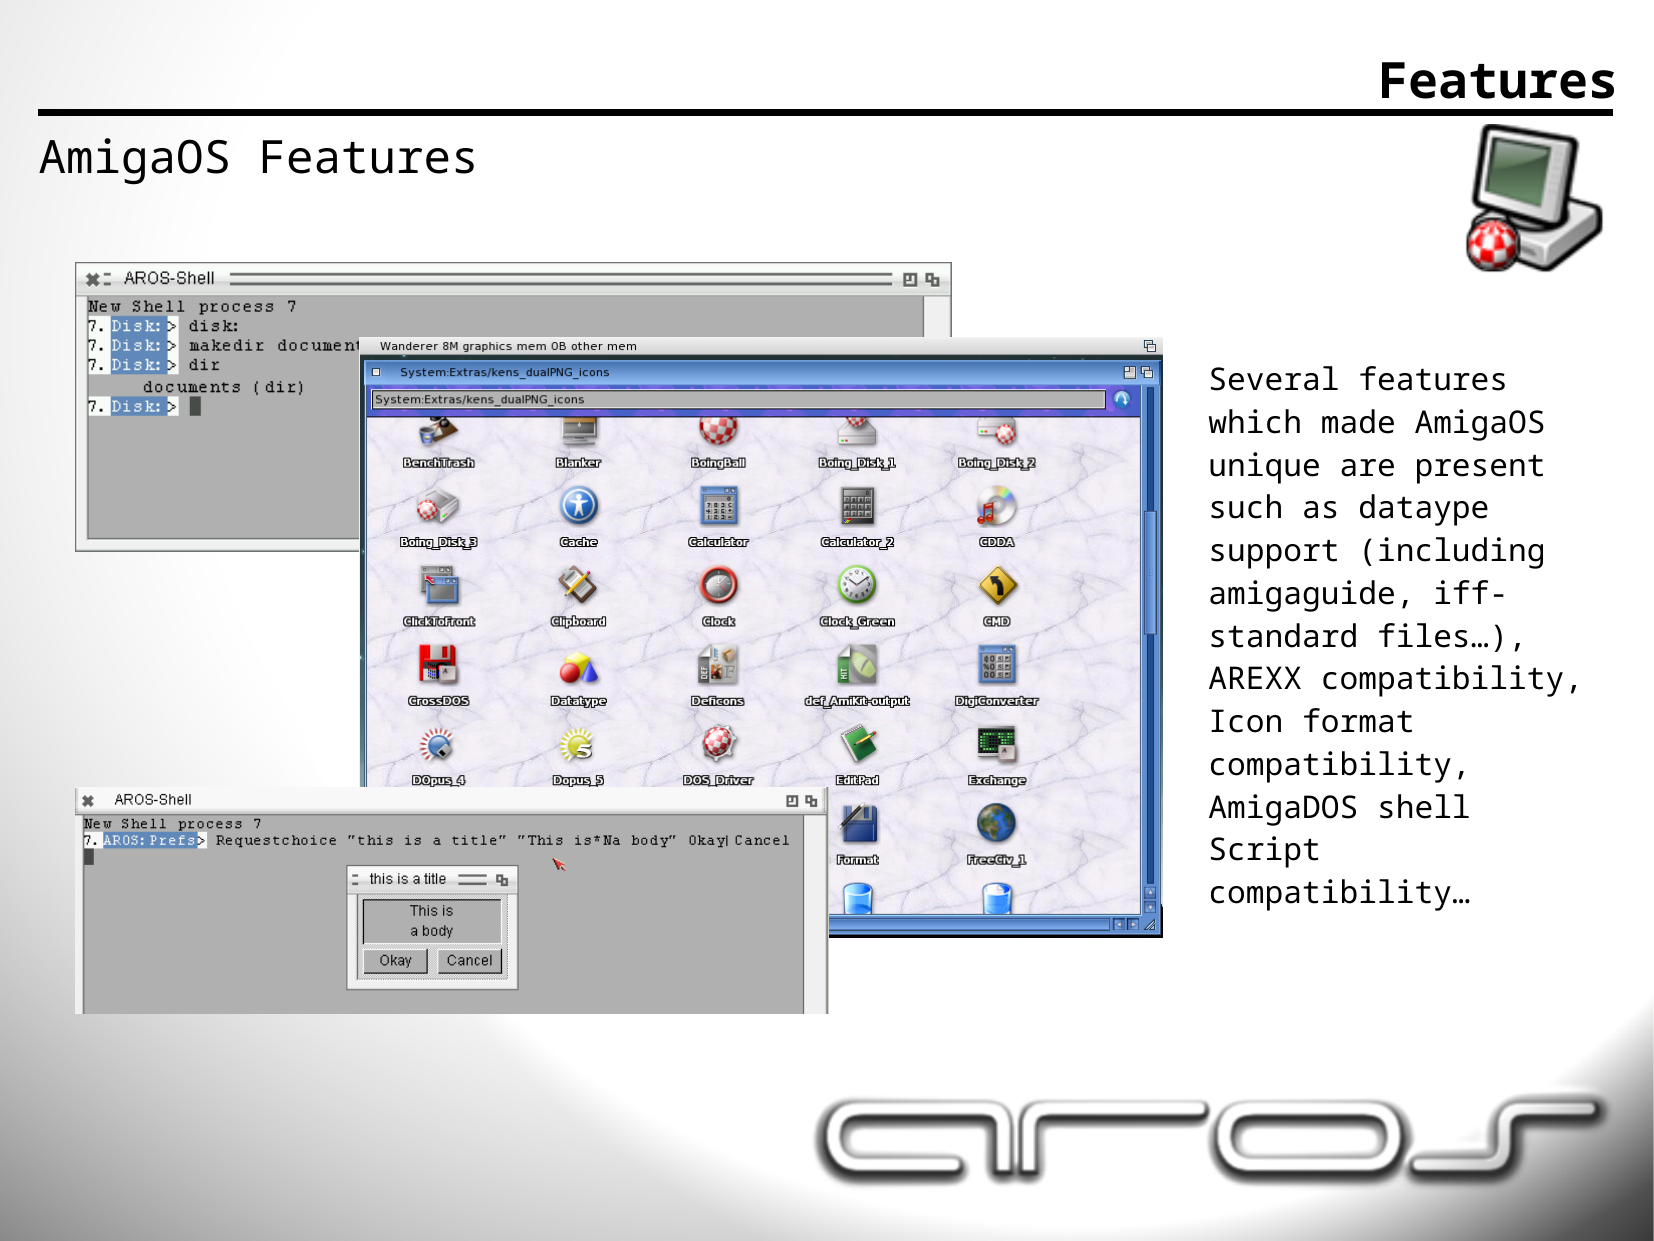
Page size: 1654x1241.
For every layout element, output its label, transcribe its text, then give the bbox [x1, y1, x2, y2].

text_box Several features which made AmigaOS unique are present such as dataype support (including amigaguide, iff-standard files…), AREXX compatibility, Icon format compatibility, AmigaDOS shell Script compatibility… [1193, 349, 1607, 875]
picture [0, 0, 1654, 1241]
text_box AmigaOS Features [23, 116, 494, 178]
text_box Features [1363, 37, 1637, 103]
